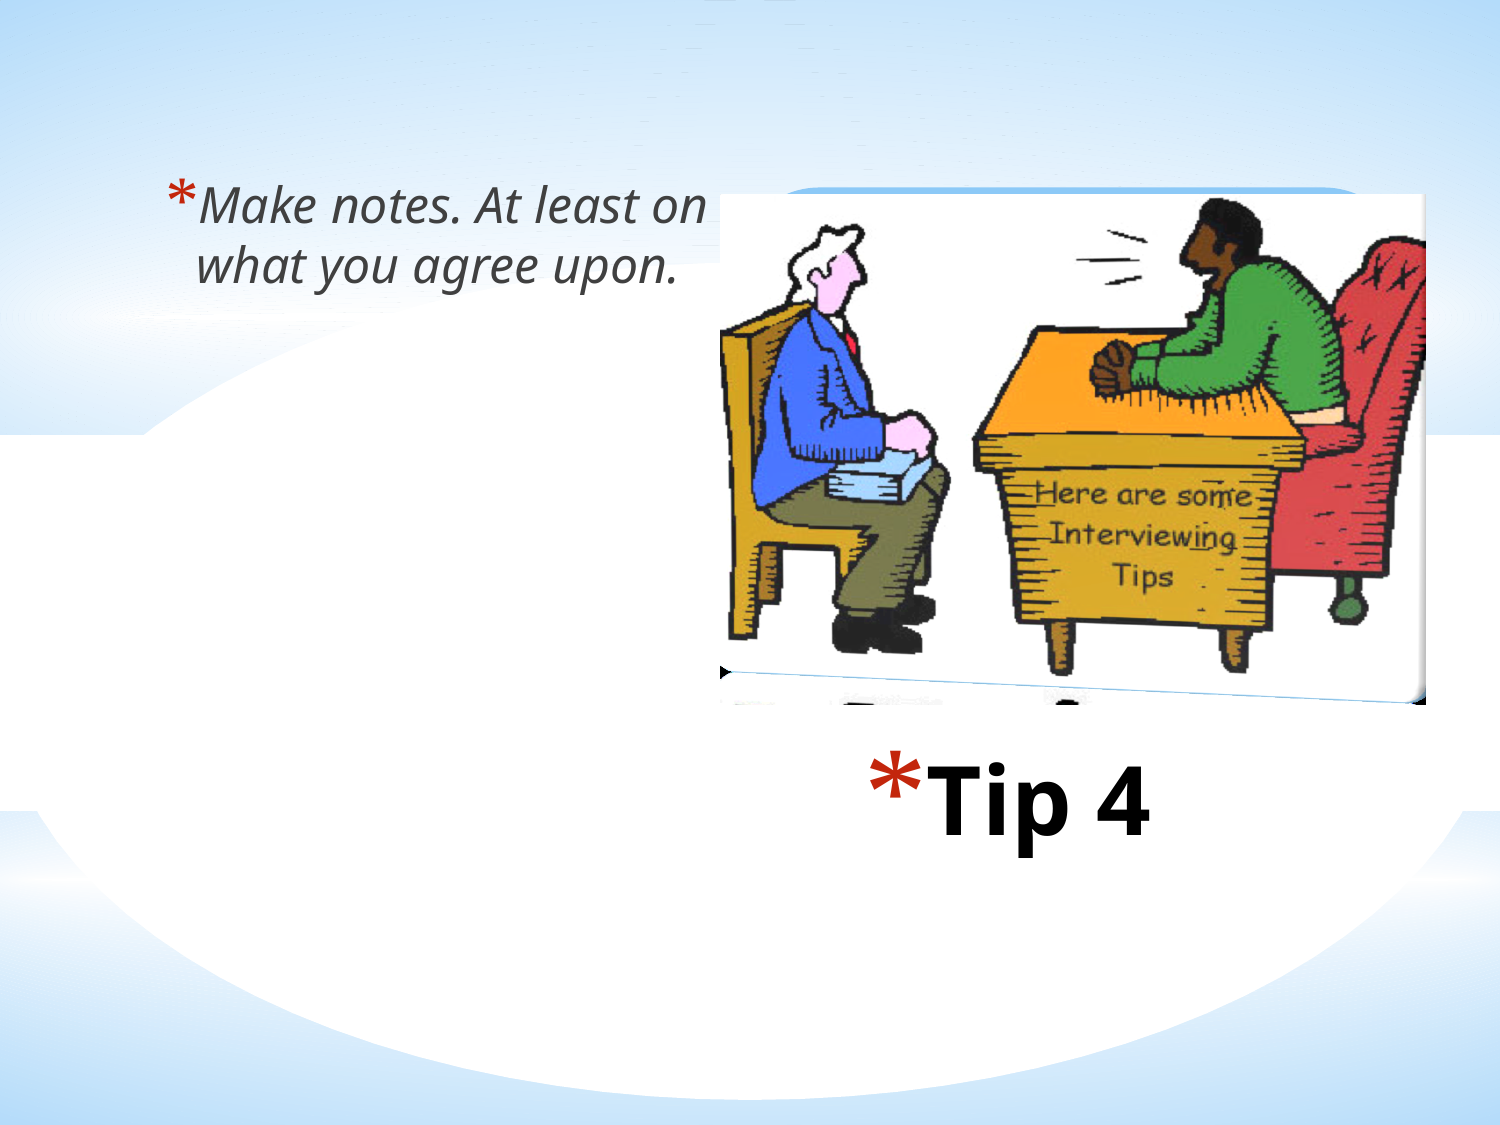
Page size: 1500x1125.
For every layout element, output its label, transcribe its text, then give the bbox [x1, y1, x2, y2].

title Tip 4 [119, 732, 1167, 920]
picture [720, 194, 1426, 706]
list Make notes. At least on what you agree upon. [144, 165, 750, 521]
